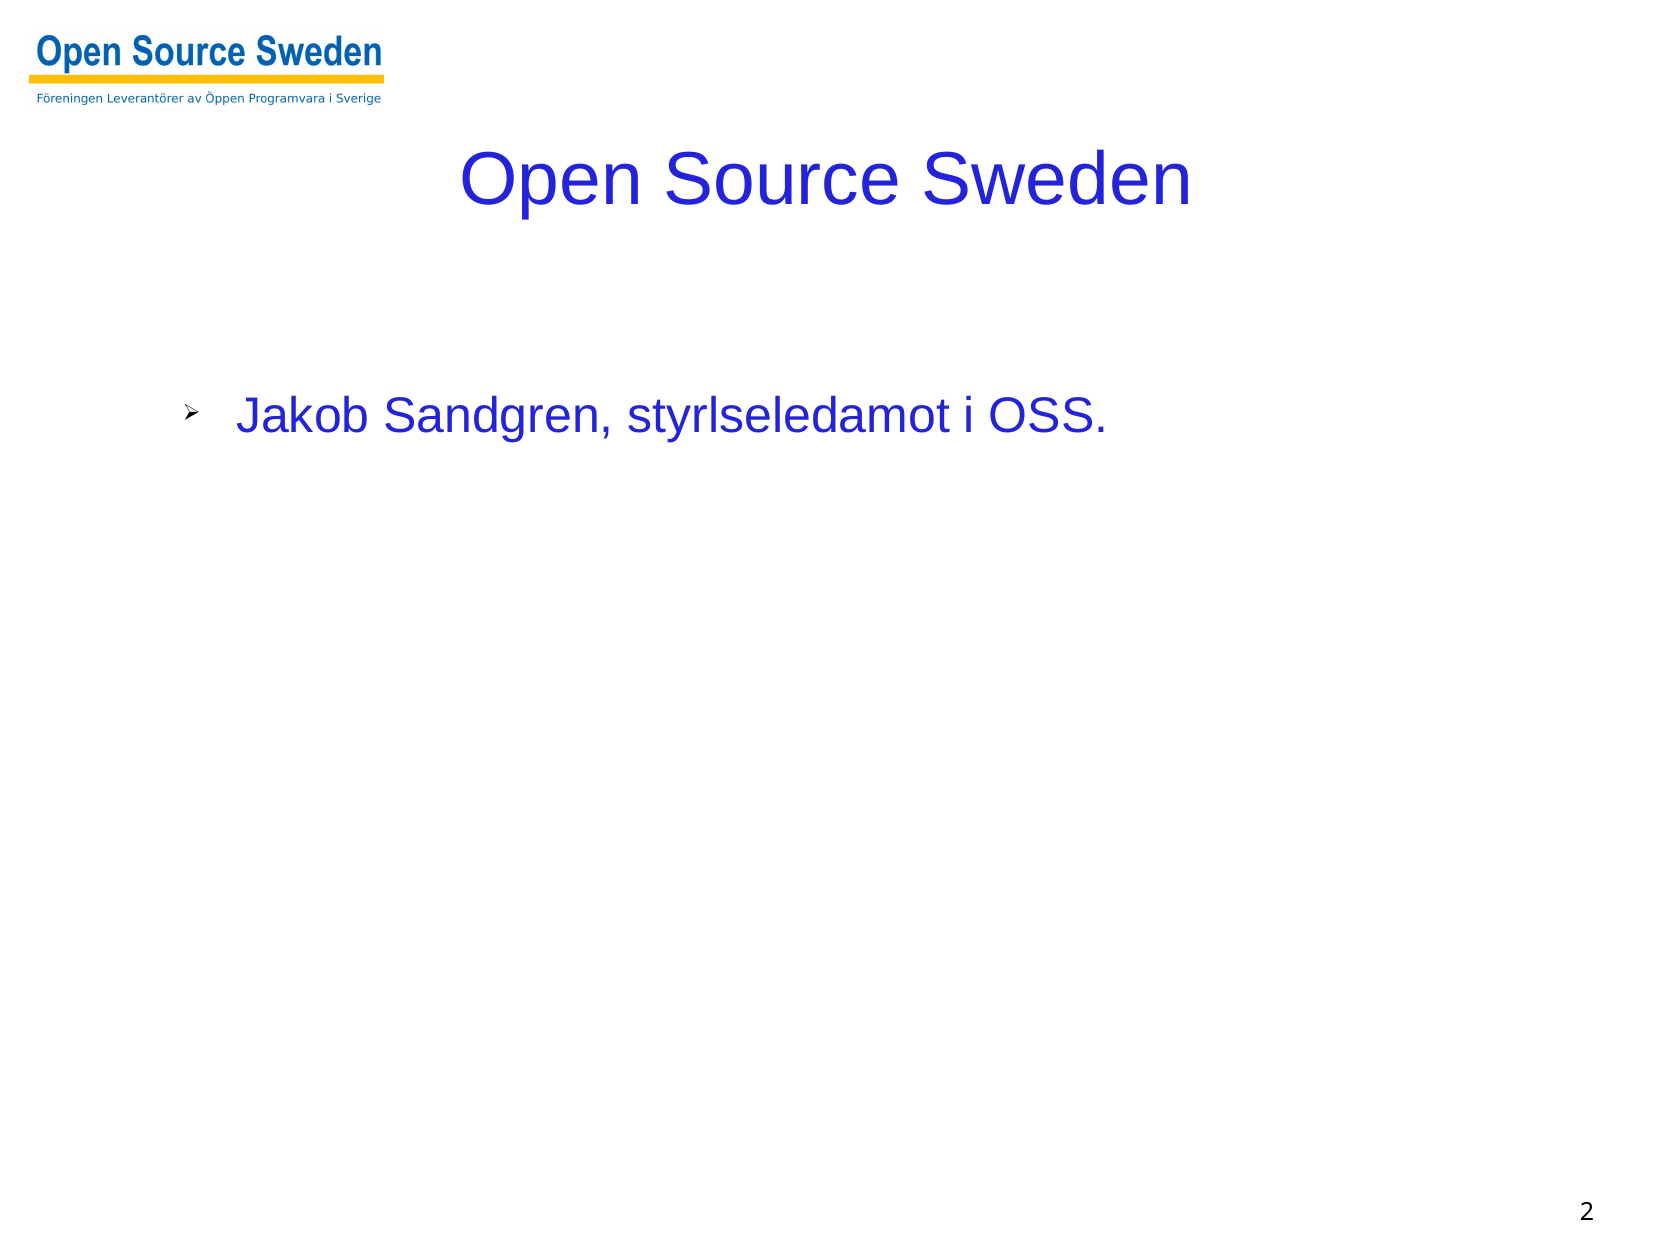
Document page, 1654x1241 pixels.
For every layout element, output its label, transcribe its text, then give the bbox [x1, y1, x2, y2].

title Open Source Sweden [82, 114, 1571, 243]
list Jakob Sandgren, styrlseledamot i OSS. [165, 383, 1535, 1105]
picture [29, 29, 384, 112]
